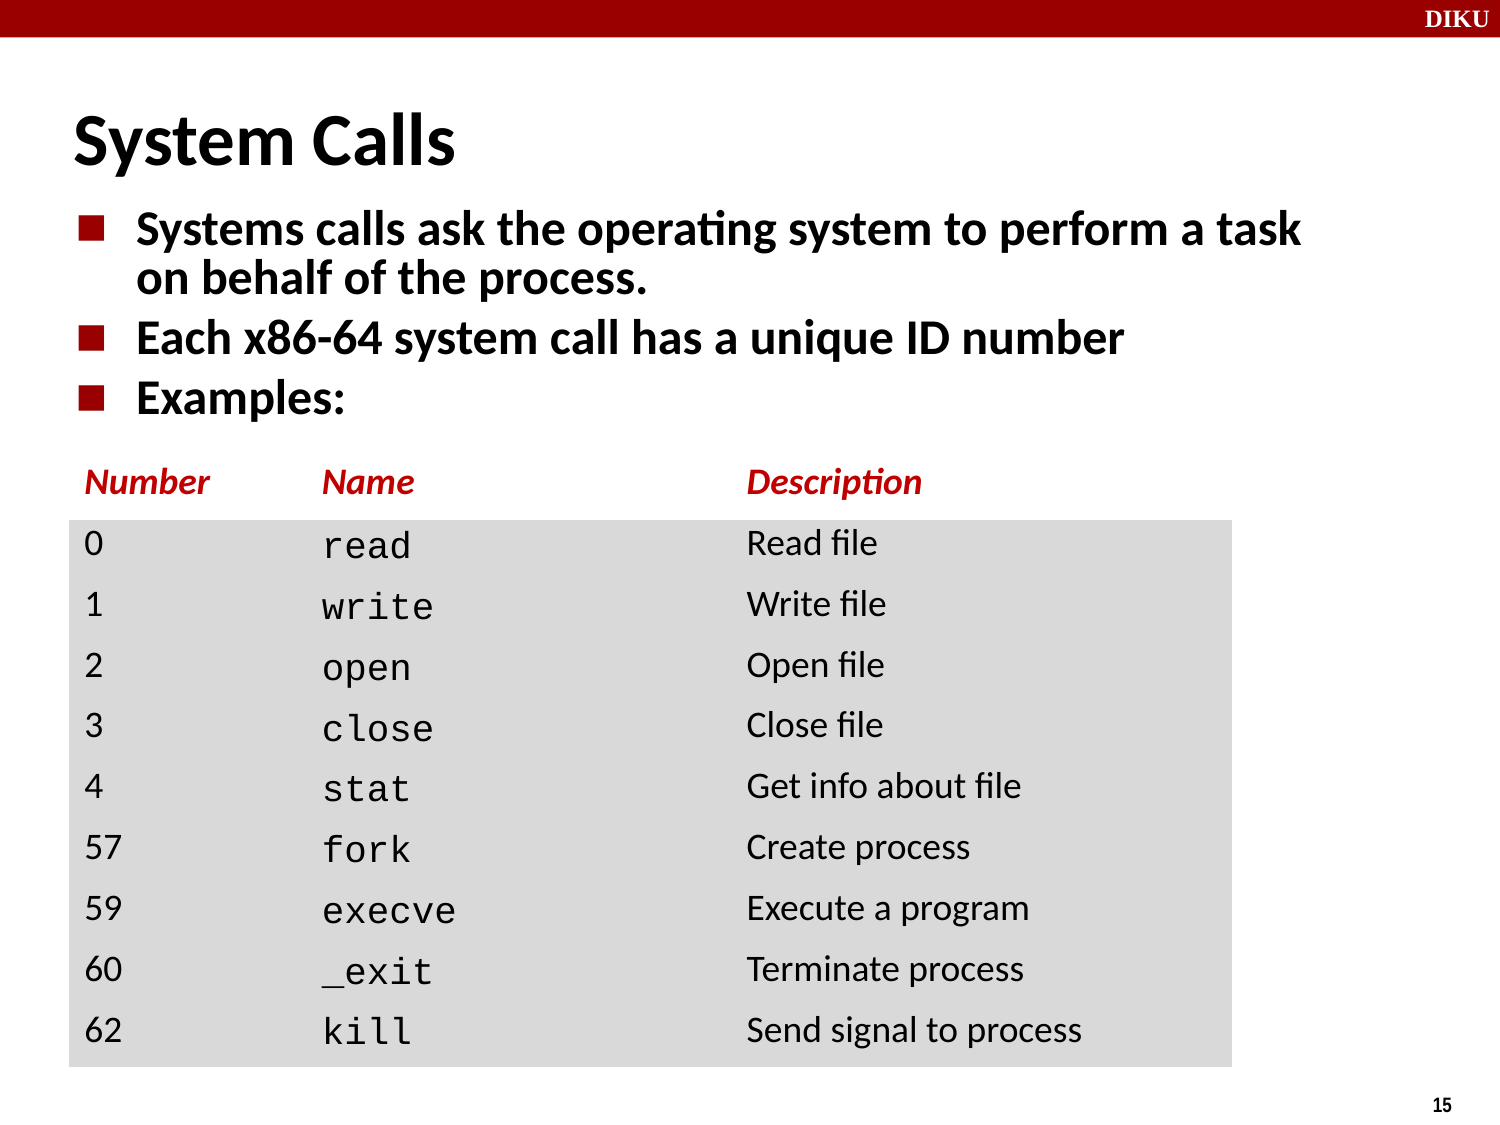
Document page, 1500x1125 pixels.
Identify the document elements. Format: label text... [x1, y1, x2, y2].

title System Calls [58, 72, 1304, 198]
text_box Systems calls ask the operating system to perform a task on behalf of the process. Each x86-64 system call has a unique ID number Examples: [65, 200, 1361, 1075]
